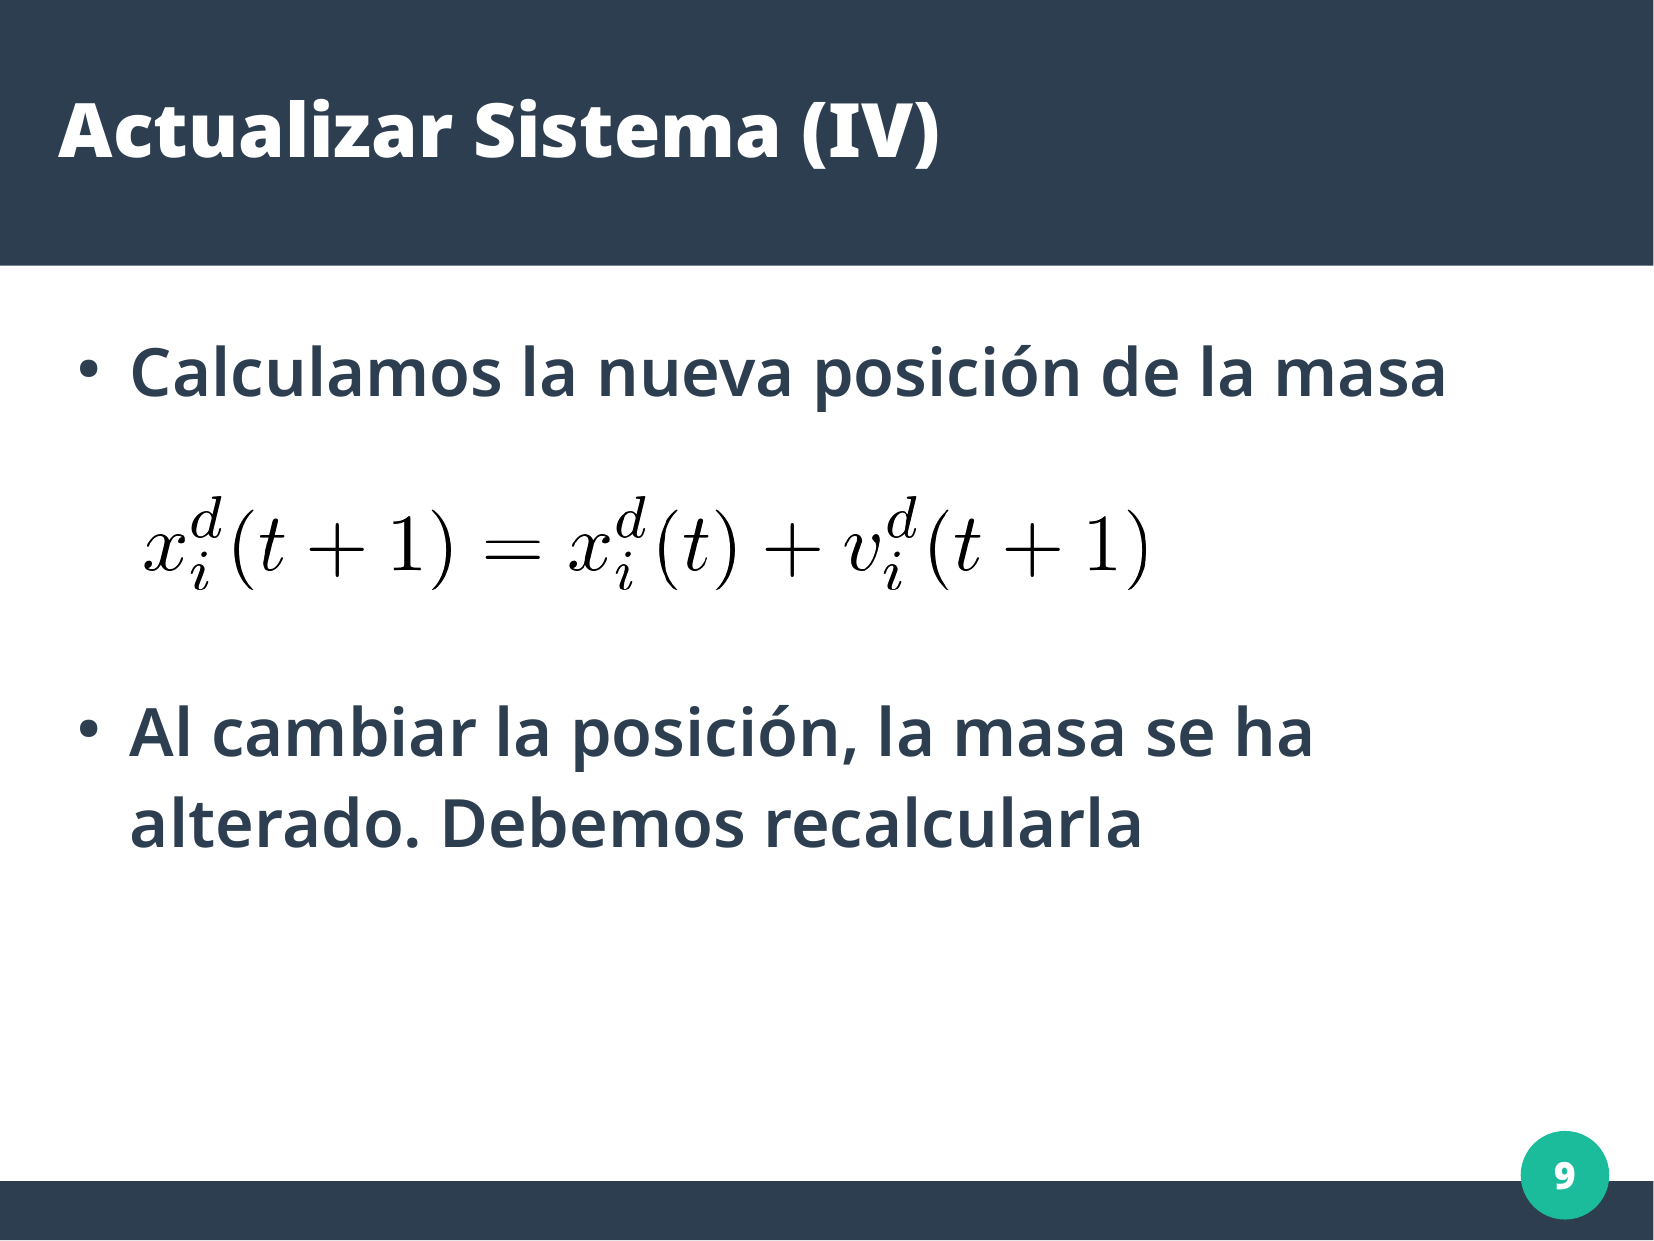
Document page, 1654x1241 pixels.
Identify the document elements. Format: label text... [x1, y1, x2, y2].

title Actualizar Sistema (IV) [59, 49, 1595, 207]
list Calculamos la nueva posición de la masa Al cambiar la posición, la masa se ha alterado. Debemos recalcularla [59, 324, 1595, 1152]
picture [144, 496, 1146, 590]
